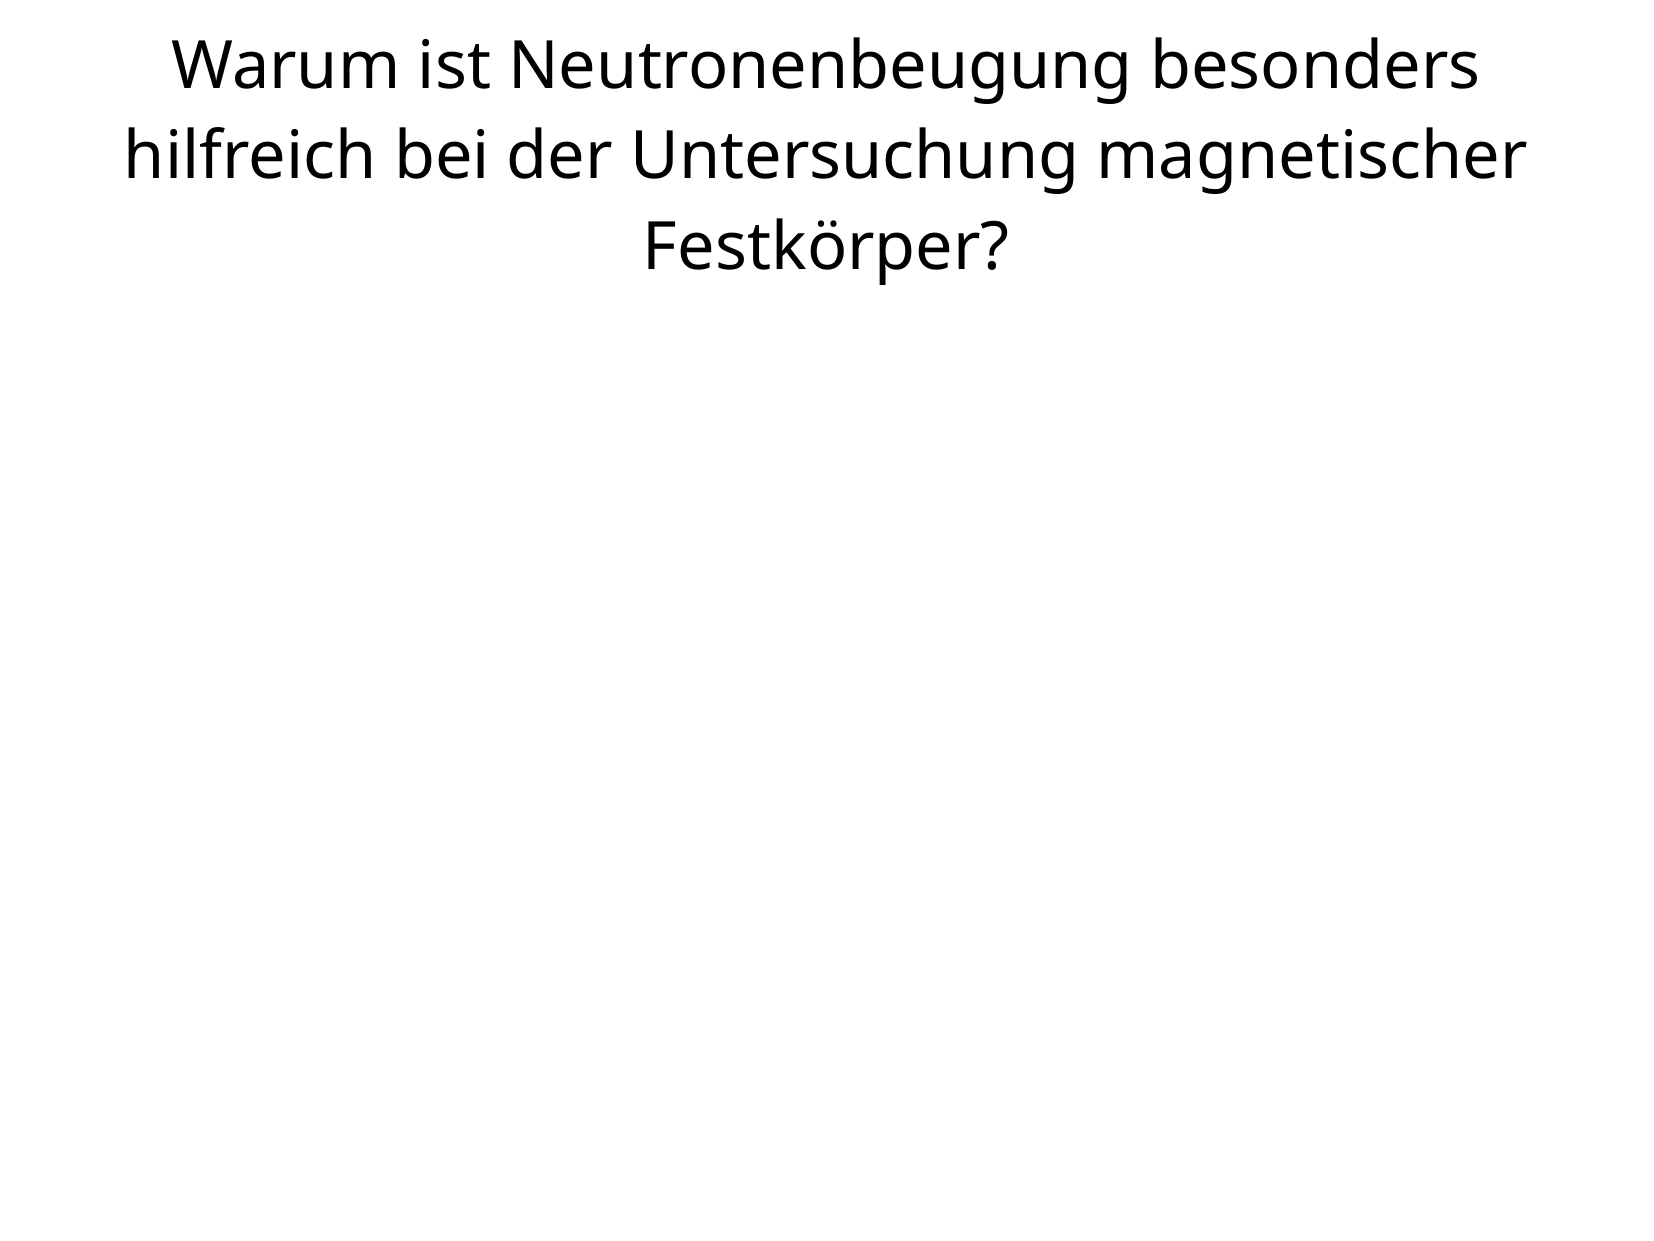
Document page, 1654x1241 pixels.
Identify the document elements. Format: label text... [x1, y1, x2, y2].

title Warum ist Neutronenbeugung besonders hilfreich bei der Untersuchung magnetischer Festkörper? [82, 49, 1571, 257]
